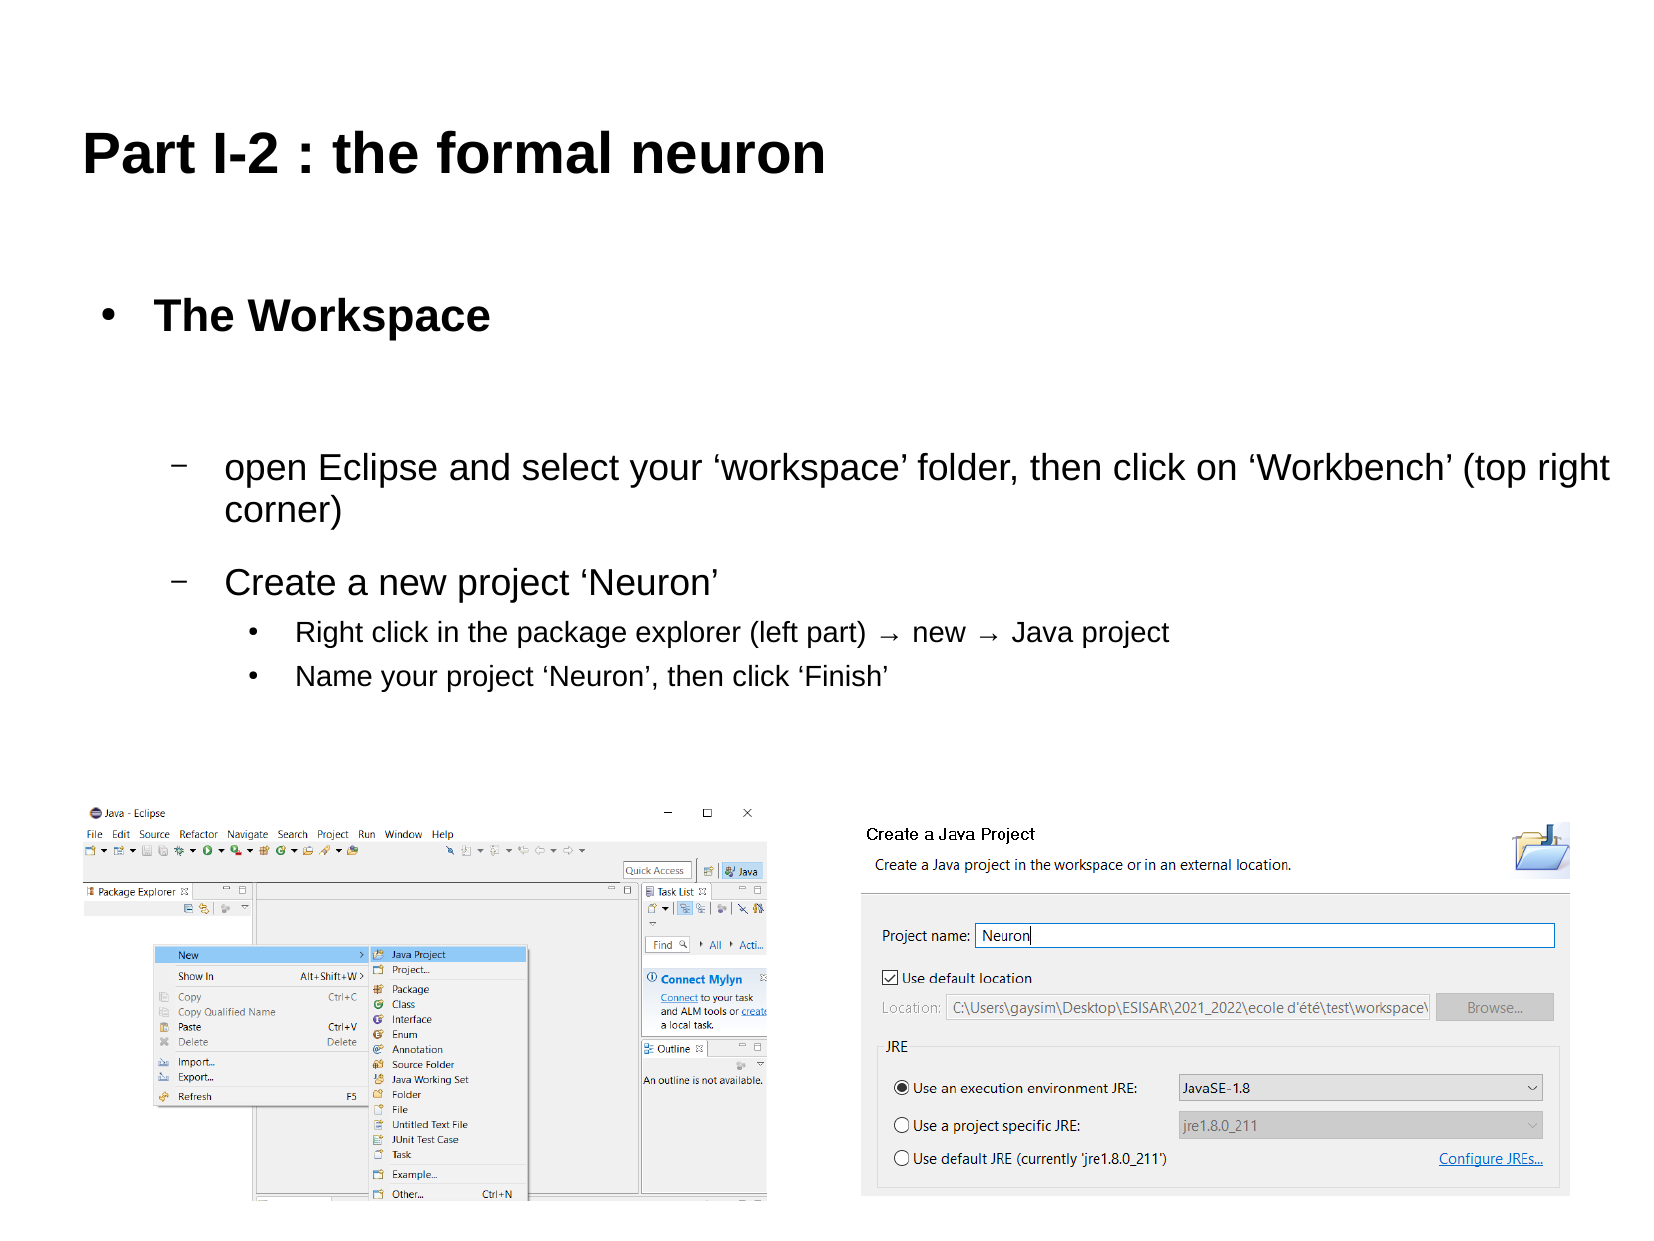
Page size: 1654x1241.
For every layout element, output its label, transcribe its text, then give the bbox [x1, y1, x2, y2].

list The Workspace open Eclipse and select your ‘workspace’ folder, then click on ‘Workbench’ (top right corner) Create a new project ‘Neuron’ Right click in the package explorer (left part) → new → Java project Name your project ‘Neuron’, then click ‘Finish’ [82, 290, 1625, 1241]
picture [861, 822, 1570, 1196]
title Part I-2 : the formal neuron [82, 49, 1571, 257]
picture [83, 807, 767, 1201]
